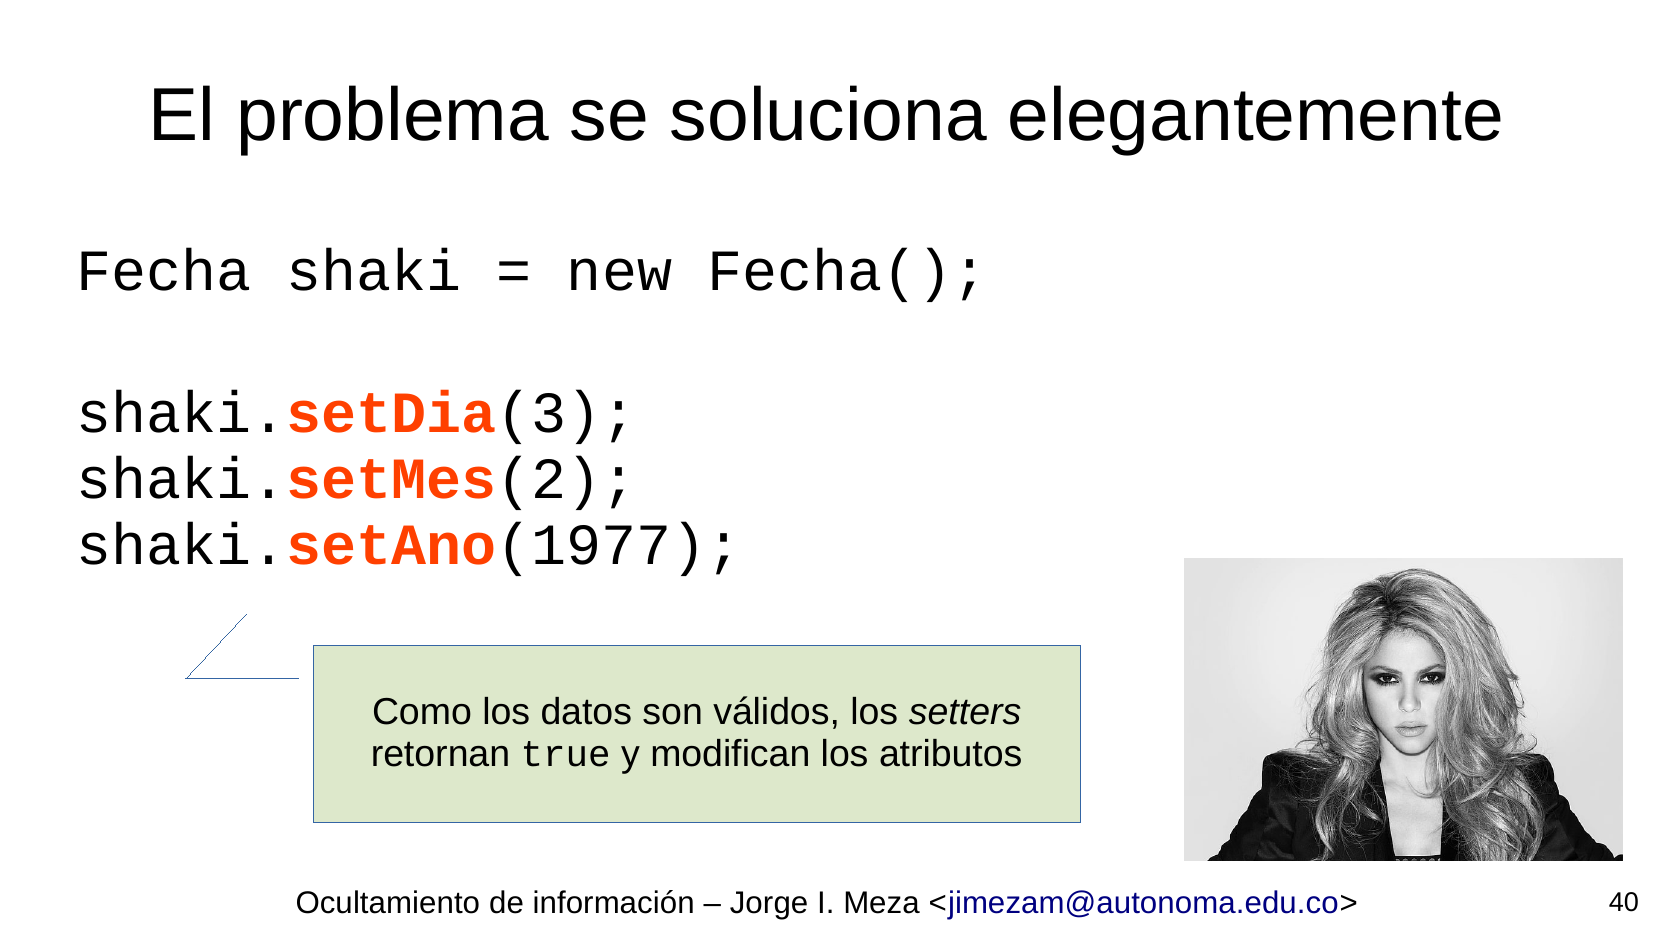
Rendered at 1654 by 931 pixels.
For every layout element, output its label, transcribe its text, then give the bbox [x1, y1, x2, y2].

picture [1184, 558, 1623, 861]
subtitle Fecha shaki = new Fecha(); shaki.setDia(3); shaki.setMes(2); shaki.setAno(1977); [76, 81, 1565, 743]
title El problema se soluciona elegantemente [82, 37, 1571, 193]
text_box Como los datos son válidos, los setters retornan true y modifican los atributos [314, 646, 1080, 823]
